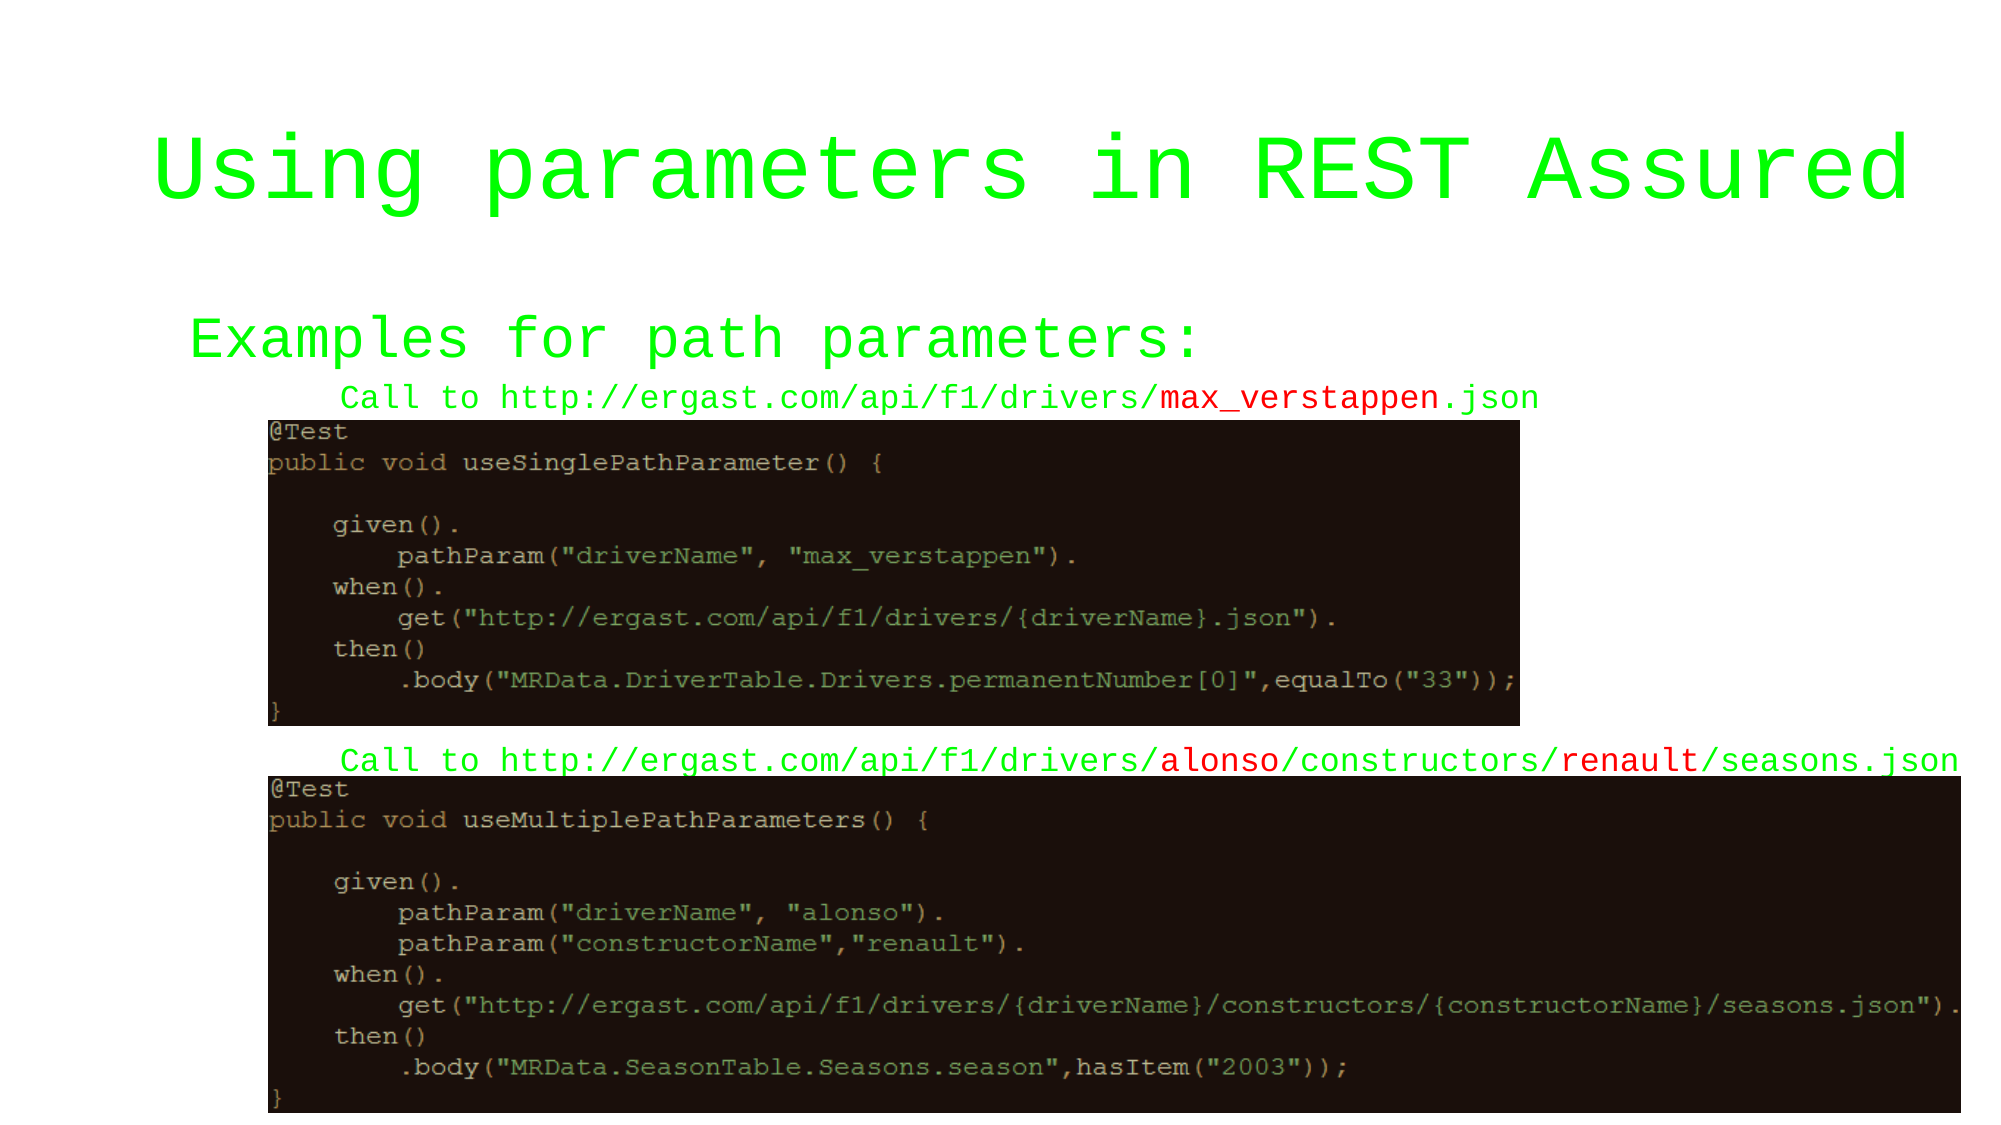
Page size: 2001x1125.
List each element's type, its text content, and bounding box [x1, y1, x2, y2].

picture [268, 420, 1520, 727]
list Examples for path parameters: Call to http://ergast.com/api/f1/drivers/max_verstappen.json Call to http://ergast.com/api/f1/drivers/alonso/constructors/renault/seasons.json [137, 299, 1980, 1014]
title Using parameters in REST Assured [137, 59, 1938, 278]
picture [268, 776, 1961, 1113]
